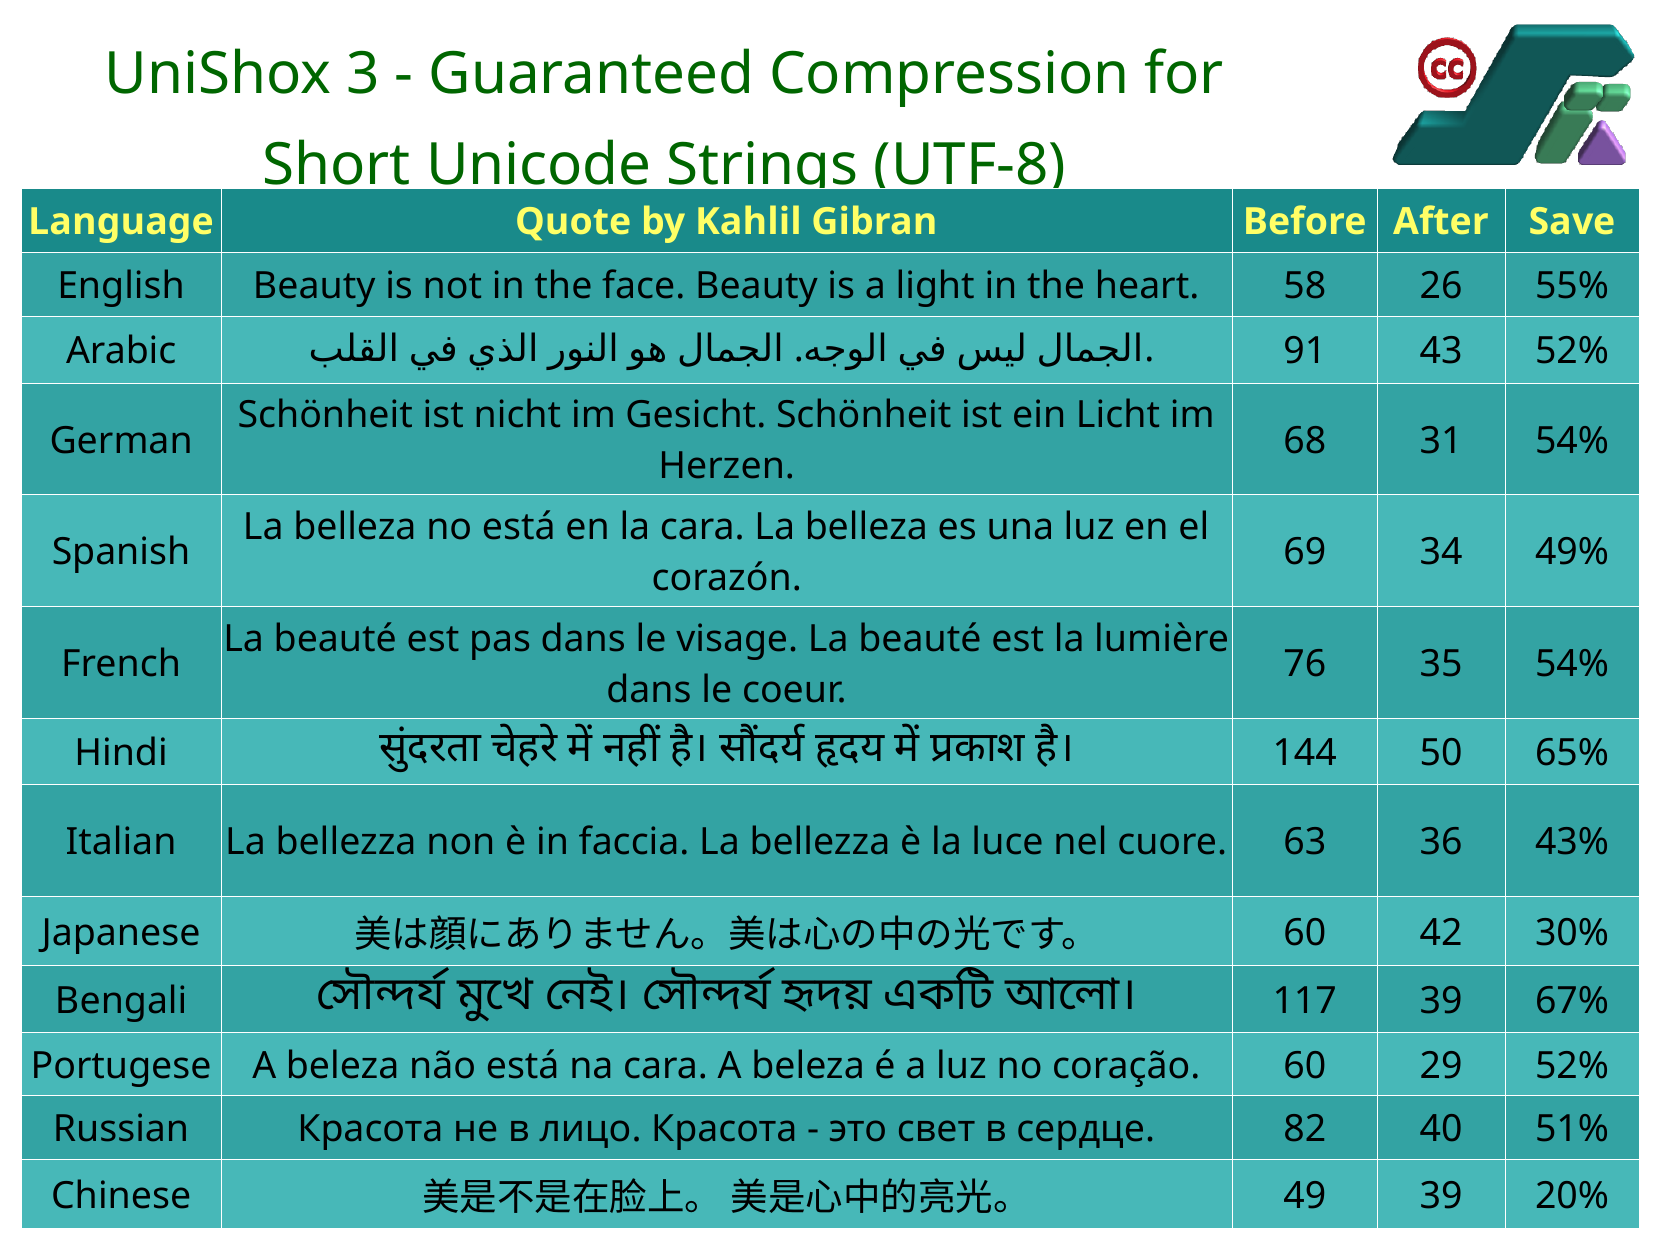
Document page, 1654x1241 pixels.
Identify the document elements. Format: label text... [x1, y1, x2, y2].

table_cell 65% [1506, 719, 1639, 784]
table_cell 31 [1378, 384, 1505, 494]
table_cell Portugese [22, 1033, 221, 1095]
table_cell 30% [1506, 897, 1639, 965]
table_header Quote by Kahlil Gibran [222, 189, 1232, 252]
table_cell 49% [1506, 495, 1639, 606]
table_cell 60 [1233, 1033, 1377, 1095]
table_cell 76 [1233, 607, 1377, 718]
table_cell 26 [1378, 253, 1505, 316]
table_cell 58 [1233, 253, 1377, 316]
table_cell Beauty is not in the face. Beauty is a light in the heart. [222, 253, 1232, 316]
table_cell German [22, 384, 221, 494]
table_cell 43 [1378, 317, 1505, 383]
table_cell 67% [1506, 966, 1639, 1032]
table_cell 29 [1378, 1033, 1505, 1095]
table_cell Красота не в лицо. Красота - это свет в сердце. [222, 1096, 1232, 1159]
table_header After [1378, 189, 1505, 252]
table_cell Italian [22, 785, 221, 896]
table_cell الجمال ليس في الوجه. الجمال هو النور الذي في القلب. [222, 317, 1232, 383]
table_cell 40 [1378, 1096, 1505, 1159]
table_cell 20% [1506, 1160, 1639, 1228]
table_cell 60 [1233, 897, 1377, 965]
table_cell 117 [1233, 966, 1377, 1032]
table_cell 美是不是在脸上。 美是心中的亮光。 [222, 1160, 1232, 1228]
table_cell 49 [1233, 1160, 1377, 1228]
table_header Save [1506, 189, 1639, 252]
table_cell 52% [1506, 1033, 1639, 1095]
table_cell 69 [1233, 495, 1377, 606]
table_cell 42 [1378, 897, 1505, 965]
text_box UniShox 3 - Guaranteed Compression for Short Unicode Strings (UTF-8) [23, 11, 1306, 178]
table_cell Schönheit ist nicht im Gesicht. Schönheit ist ein Licht im Herzen. [222, 384, 1232, 494]
table_cell 51% [1506, 1096, 1639, 1159]
table_cell Spanish [22, 495, 221, 606]
table_cell 91 [1233, 317, 1377, 383]
table_cell La belleza no está en la cara. La belleza es una luz en el corazón. [222, 495, 1232, 606]
table_cell 美は顔にありません。美は心の中の光です。 [222, 897, 1232, 965]
table_cell 68 [1233, 384, 1377, 494]
table_cell Japanese [22, 897, 221, 965]
table_cell सुंदरता चेहरे में नहीं है। सौंदर्य हृदय में प्रकाश है। [222, 719, 1232, 784]
table_cell 52% [1506, 317, 1639, 383]
table_cell 35 [1378, 607, 1505, 718]
table_cell 50 [1378, 719, 1505, 784]
table_cell Hindi [22, 719, 221, 784]
table_cell 82 [1233, 1096, 1377, 1159]
table_header Language [22, 189, 221, 252]
table_header Before [1233, 189, 1377, 252]
table_cell La bellezza non è in faccia. La bellezza è la luce nel cuore. [222, 785, 1232, 896]
table_cell Chinese [22, 1160, 221, 1228]
table_cell 36 [1378, 785, 1505, 896]
picture [1384, 23, 1636, 167]
table_cell 39 [1378, 1160, 1505, 1228]
table_cell 55% [1506, 253, 1639, 316]
table_cell 54% [1506, 607, 1639, 718]
table_cell Russian [22, 1096, 221, 1159]
table_cell 39 [1378, 966, 1505, 1032]
table_cell 144 [1233, 719, 1377, 784]
table_cell 63 [1233, 785, 1377, 896]
table_cell English [22, 253, 221, 316]
table_cell সৌন্দর্য মুখে নেই। সৌন্দর্য হৃদয় একটি আলো। [222, 966, 1232, 1032]
table_cell 54% [1506, 384, 1639, 494]
table_cell A beleza não está na cara. A beleza é a luz no coração. [222, 1033, 1232, 1095]
table_cell 34 [1378, 495, 1505, 606]
table_cell Bengali [22, 966, 221, 1032]
table_cell French [22, 607, 221, 718]
table_cell Arabic [22, 317, 221, 383]
table_cell 43% [1506, 785, 1639, 896]
table_cell La beauté est pas dans le visage. La beauté est la lumière dans le coeur. [222, 607, 1232, 718]
